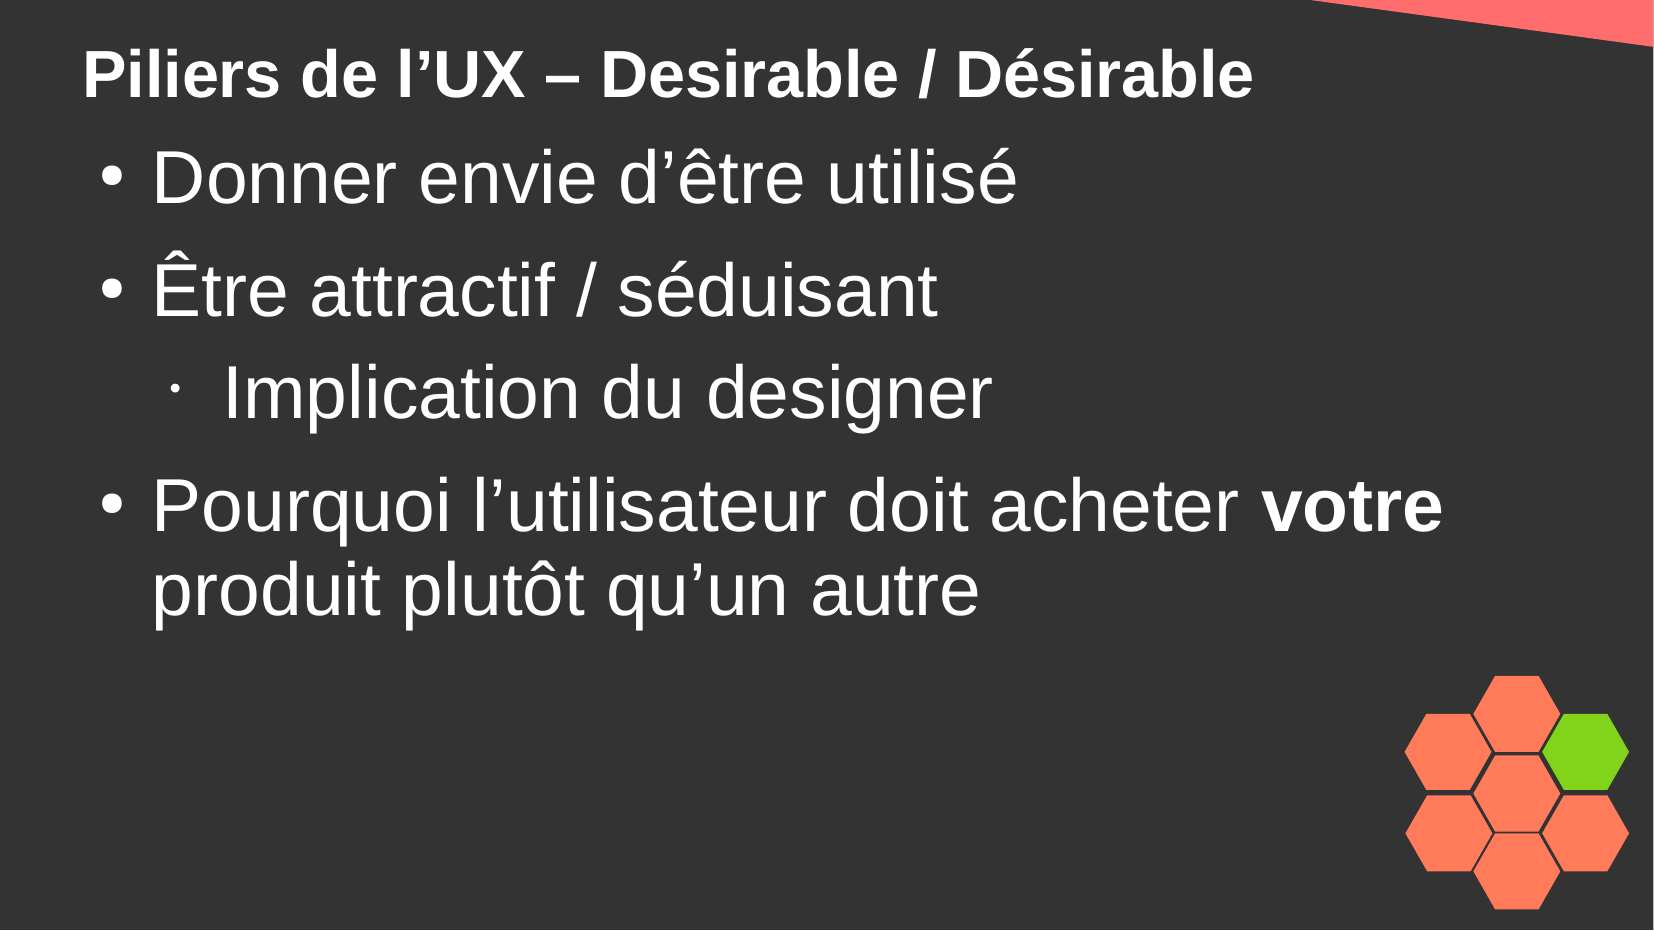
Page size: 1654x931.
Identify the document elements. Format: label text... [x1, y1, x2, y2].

list Donner envie d’être utilisé Être attractif / séduisant Implication du designer Pourquoi l’utilisateur doit acheter votre produit plutôt qu’un autre [80, 135, 1620, 827]
title Piliers de l’UX – Desirable / Désirable [82, 37, 1571, 114]
text_box [1405, 795, 1561, 910]
text_box [1473, 675, 1561, 752]
text_box [1404, 713, 1492, 790]
text_box [1473, 755, 1561, 832]
text_box [1542, 795, 1630, 872]
text_box [1310, 0, 1654, 47]
text_box [1542, 713, 1630, 790]
